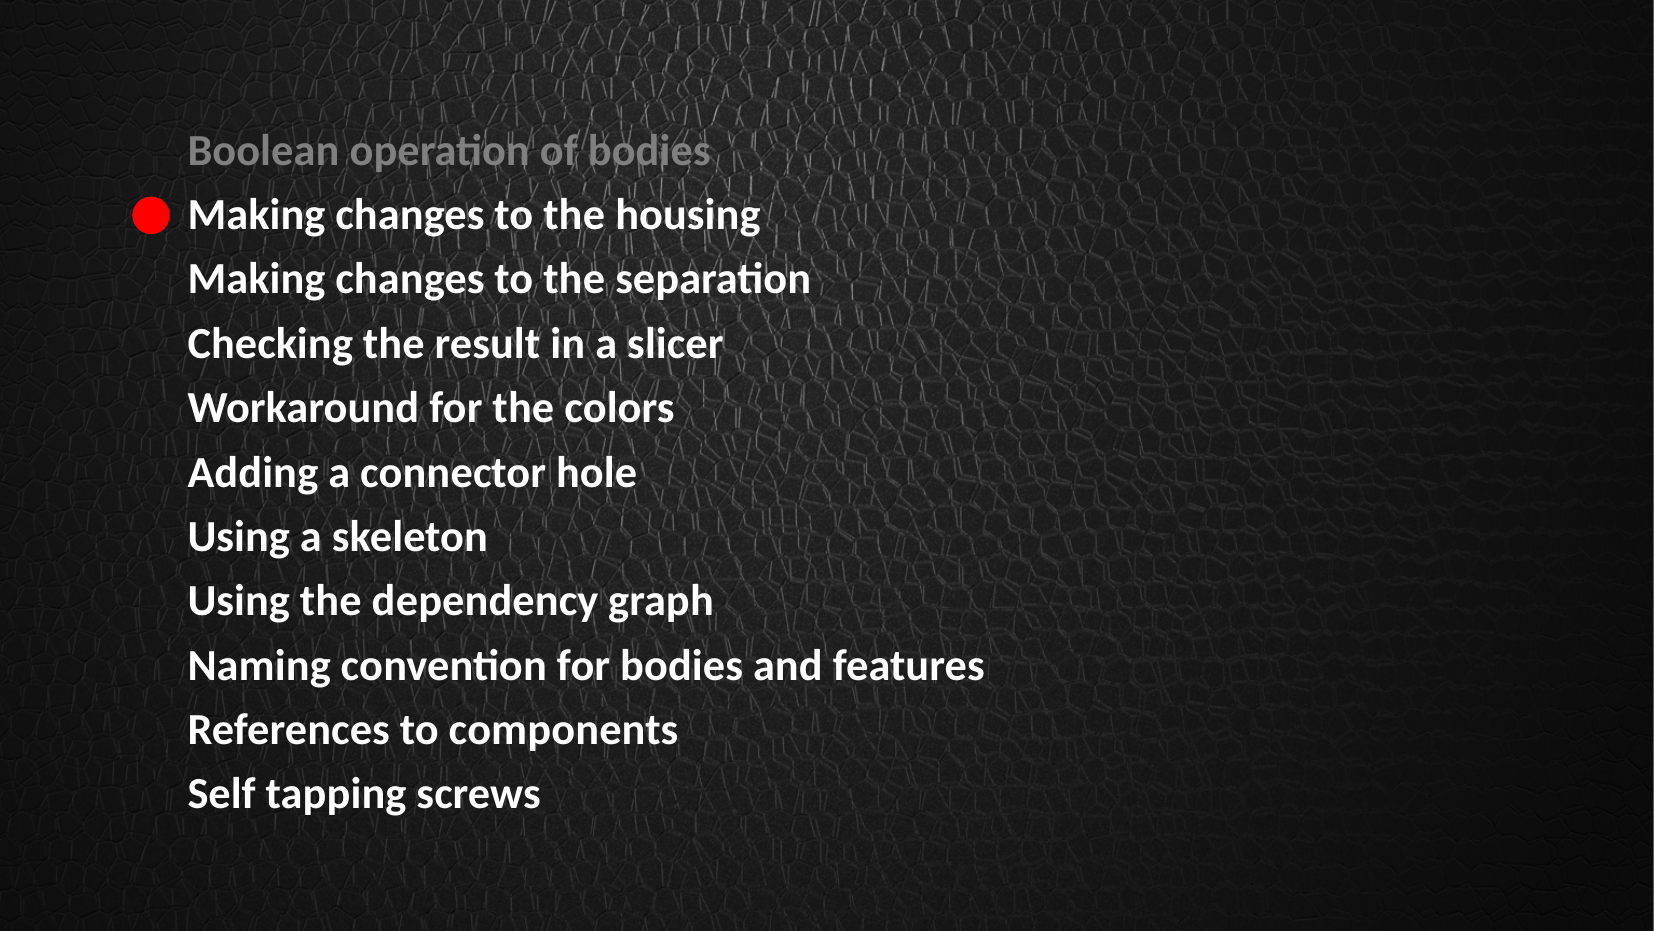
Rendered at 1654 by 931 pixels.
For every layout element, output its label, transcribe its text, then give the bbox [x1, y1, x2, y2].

picture [0, 0, 1654, 931]
text_box [132, 196, 170, 235]
list Boolean operation of bodies Making changes to the housing Making changes to the separation Checking the result in a slicer Workaround for the colors Adding a connector hole Using a skeleton Using the dependency graph Naming convention for bodies and features References to components Self tapping screws [187, 131, 1576, 826]
